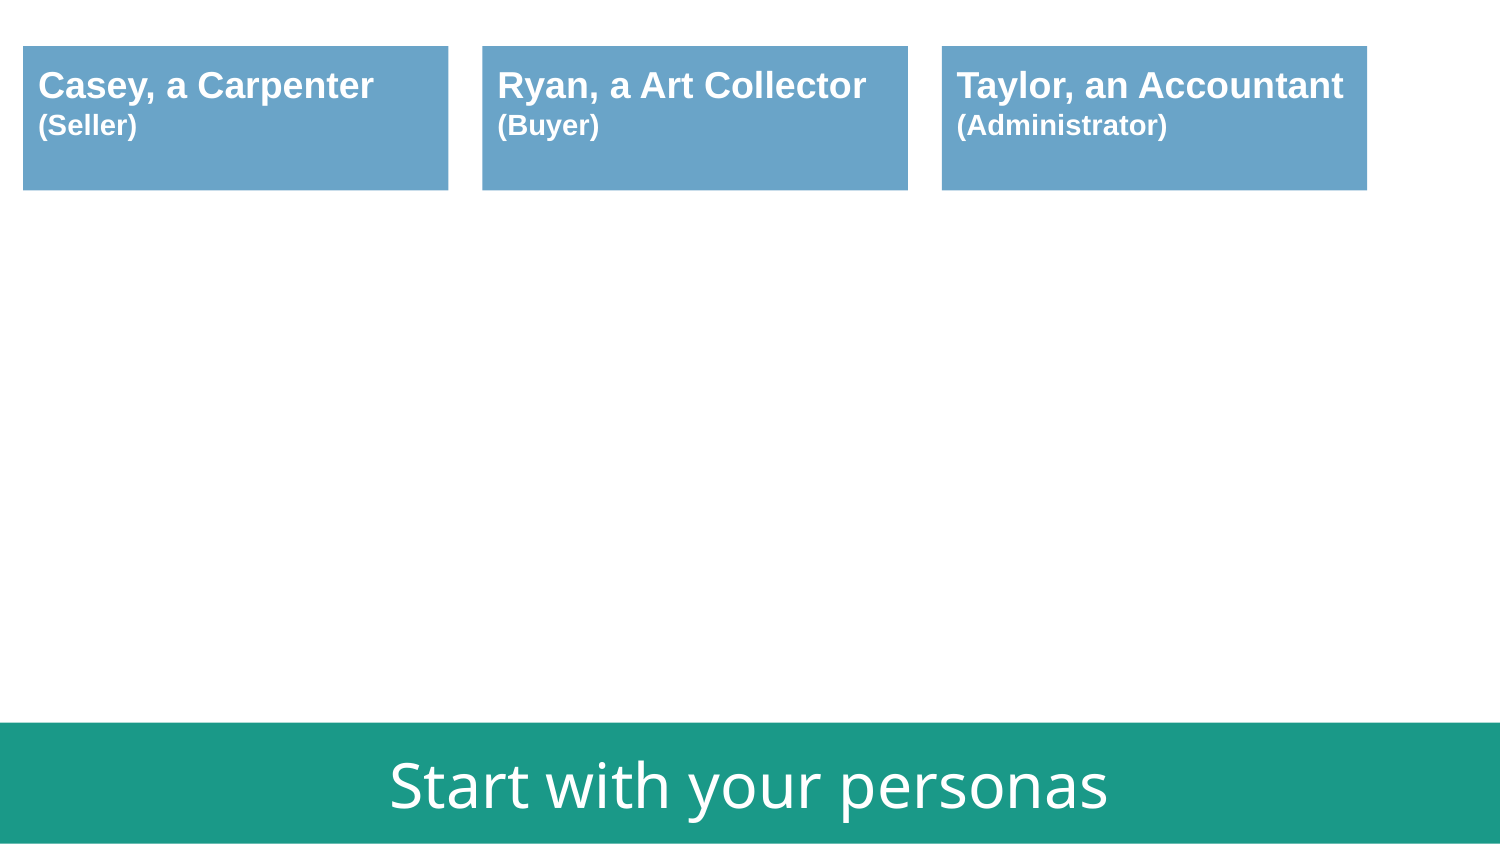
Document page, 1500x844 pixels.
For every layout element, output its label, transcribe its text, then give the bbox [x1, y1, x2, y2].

text_box [0, 722, 1500, 844]
list Start with your personas [118, 745, 1382, 821]
text_box Casey, a Carpenter (Seller) [23, 46, 449, 191]
text_box Ryan, a Art Collector (Buyer) [482, 46, 908, 191]
text_box Taylor, an Accountant (Administrator) [941, 46, 1368, 191]
